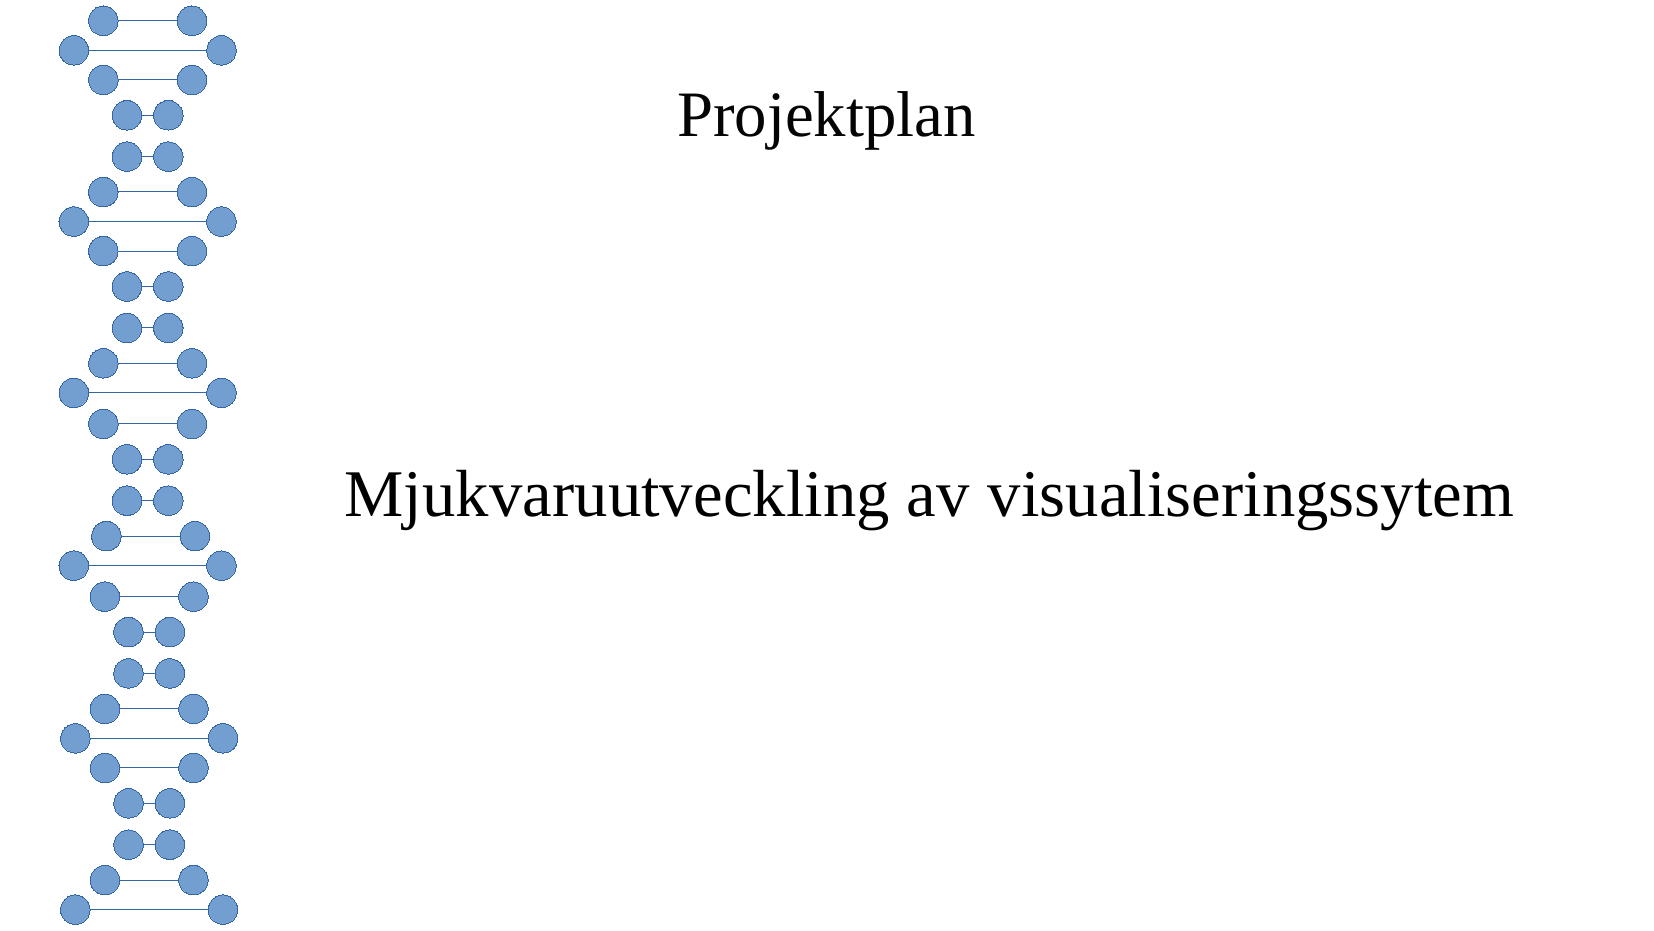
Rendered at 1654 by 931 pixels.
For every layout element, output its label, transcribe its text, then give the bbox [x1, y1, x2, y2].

title Projektplan [82, 37, 1571, 193]
subtitle Mjukvaruutveckling av visualiseringssytem [265, 224, 1595, 764]
